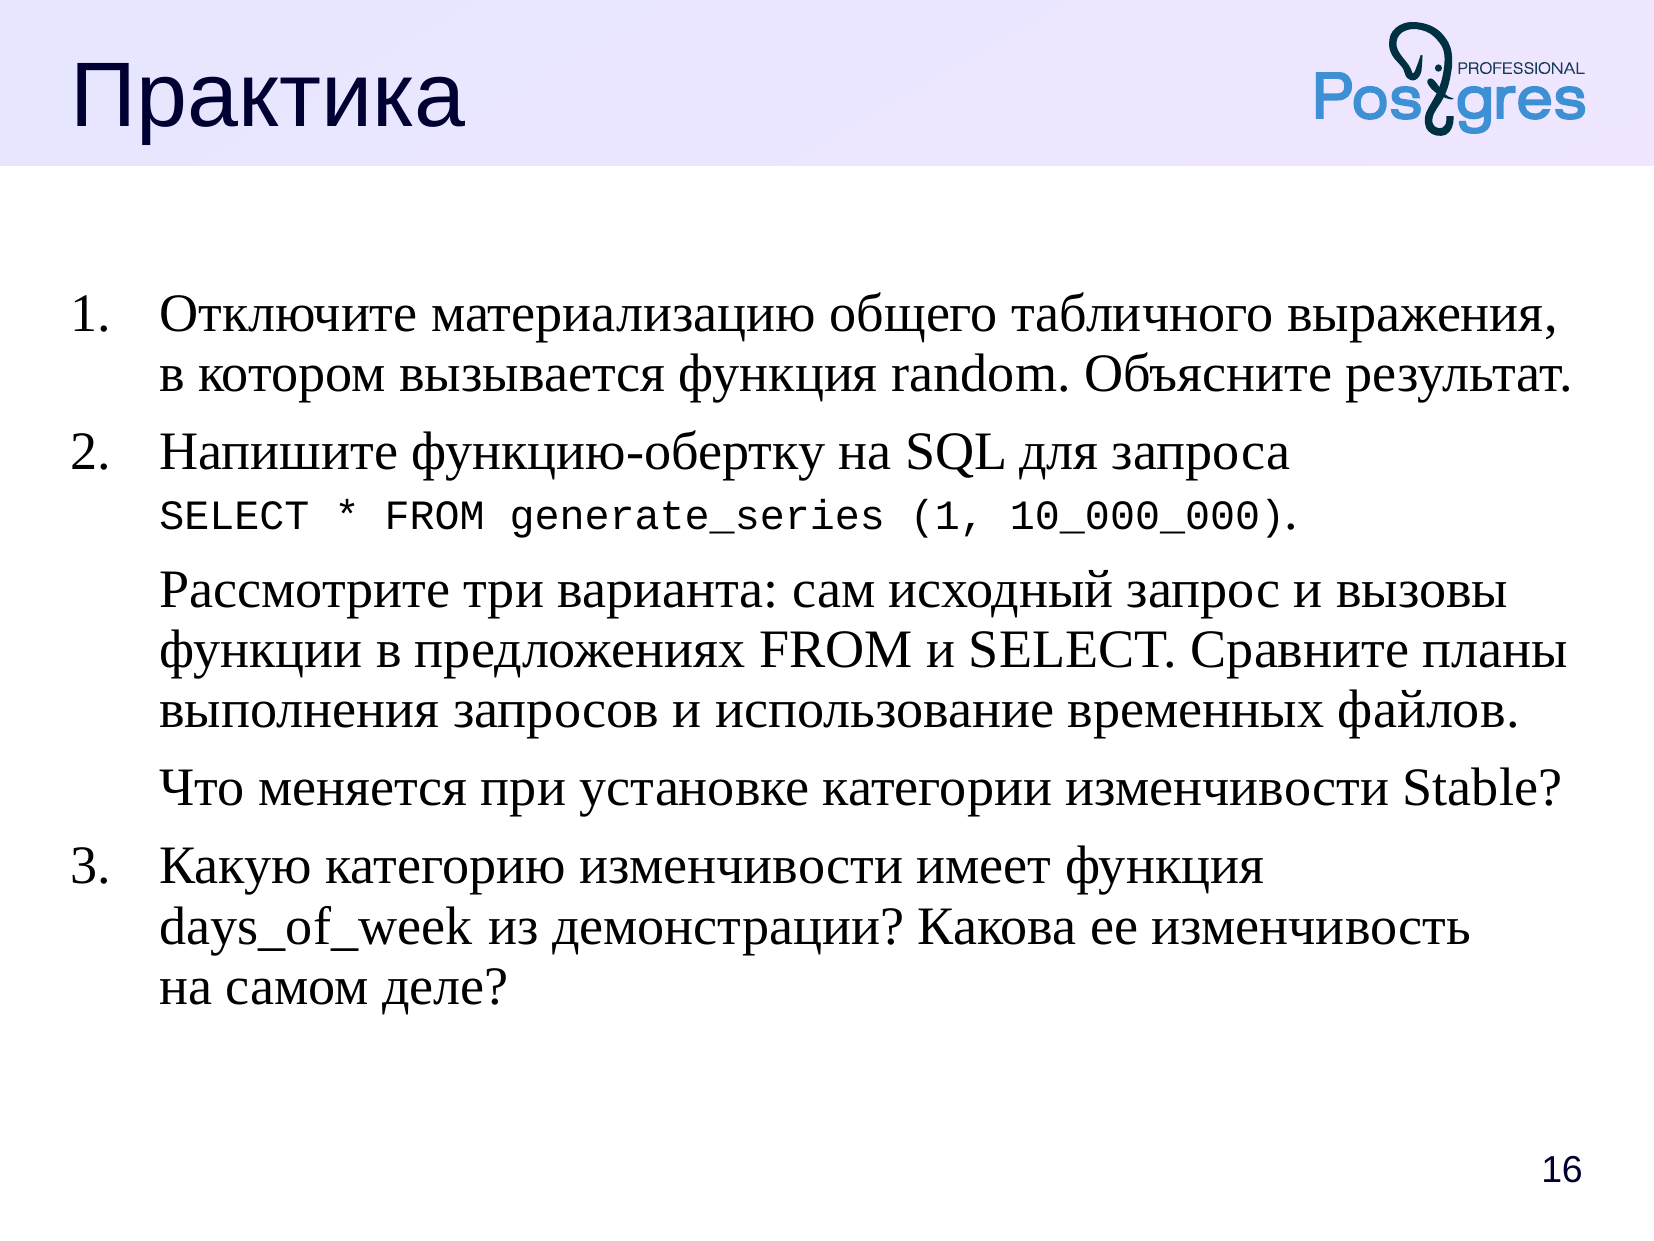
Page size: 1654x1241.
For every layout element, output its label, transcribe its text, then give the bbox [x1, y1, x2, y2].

list Отключите материализацию общего табличного выражения, в котором вызывается функция random. Объясните результат. Напишите функцию-обертку на SQL для запроса SELECT * FROM generate_series (1, 10_000_000). Рассмотрите три варианта: сам исходный запрос и вызовы функции в предложениях FROM и SELECT. Сравните планы выполнения запросов и использование временных файлов. Что меняется при установке категории изменчивости Stable? Какую категорию изменчивости имеет функция days_of_week из демонстрации? Какова ее изменчивость на самом деле? [70, 283, 1583, 1134]
title Практика [70, 43, 1241, 147]
